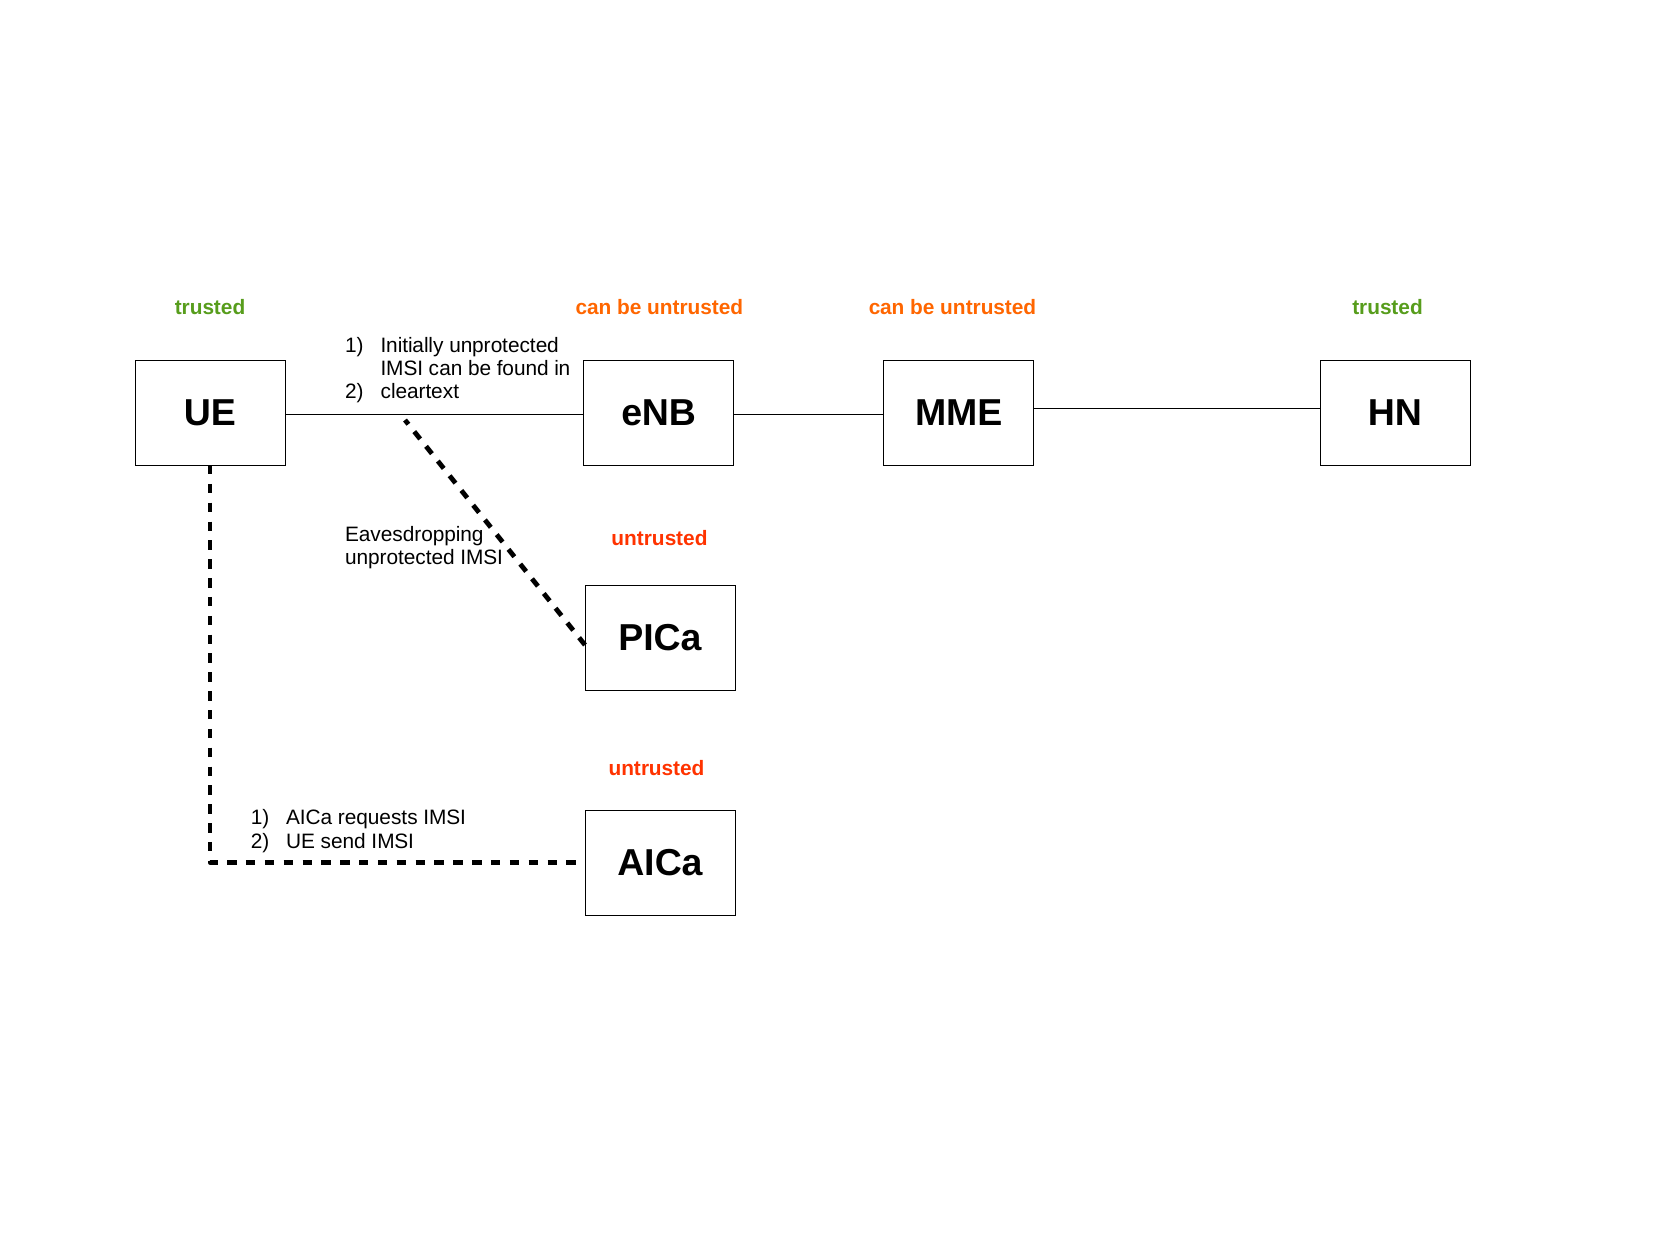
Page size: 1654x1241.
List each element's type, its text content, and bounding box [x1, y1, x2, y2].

text_box trusted [1320, 285, 1456, 331]
text_box trusted [135, 285, 286, 331]
text_box untrusted [583, 745, 730, 791]
text_box can be untrusted [885, 285, 1021, 331]
text_box HN [1320, 360, 1471, 466]
text_box AICa requests IMSI UE send IMSI [235, 769, 431, 890]
text_box AICa [585, 810, 736, 916]
text_box UE [135, 360, 286, 466]
text_box PICa [585, 585, 736, 691]
text_box Initially unprotected IMSI can be found in cleartext [330, 308, 526, 429]
text_box untrusted [583, 515, 736, 561]
text_box Eavesdropping unprotected IMSI [330, 485, 526, 606]
text_box eNB [583, 360, 734, 466]
text_box can be untrusted [583, 285, 736, 331]
text_box MME [883, 360, 1034, 466]
